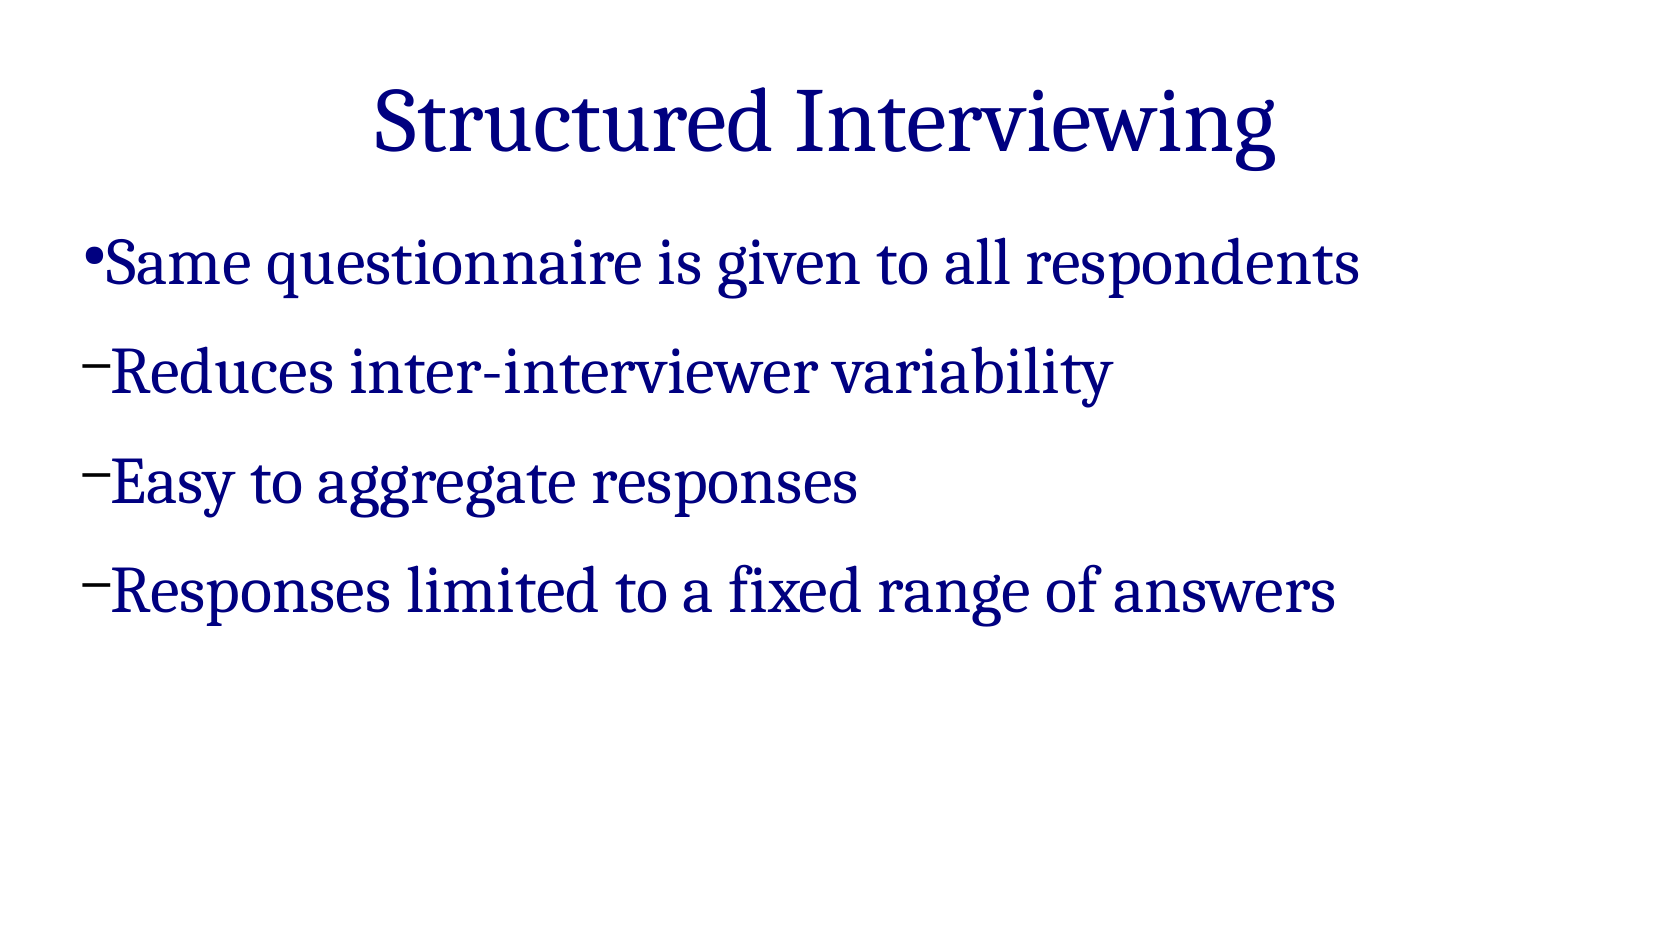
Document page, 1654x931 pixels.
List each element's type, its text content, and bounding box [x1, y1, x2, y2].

list Same questionnaire is given to all respondents Reduces inter-interviewer variability Easy to aggregate responses Responses limited to a fixed range of answers [82, 217, 1571, 758]
title Structured Interviewing [82, 7, 1571, 217]
